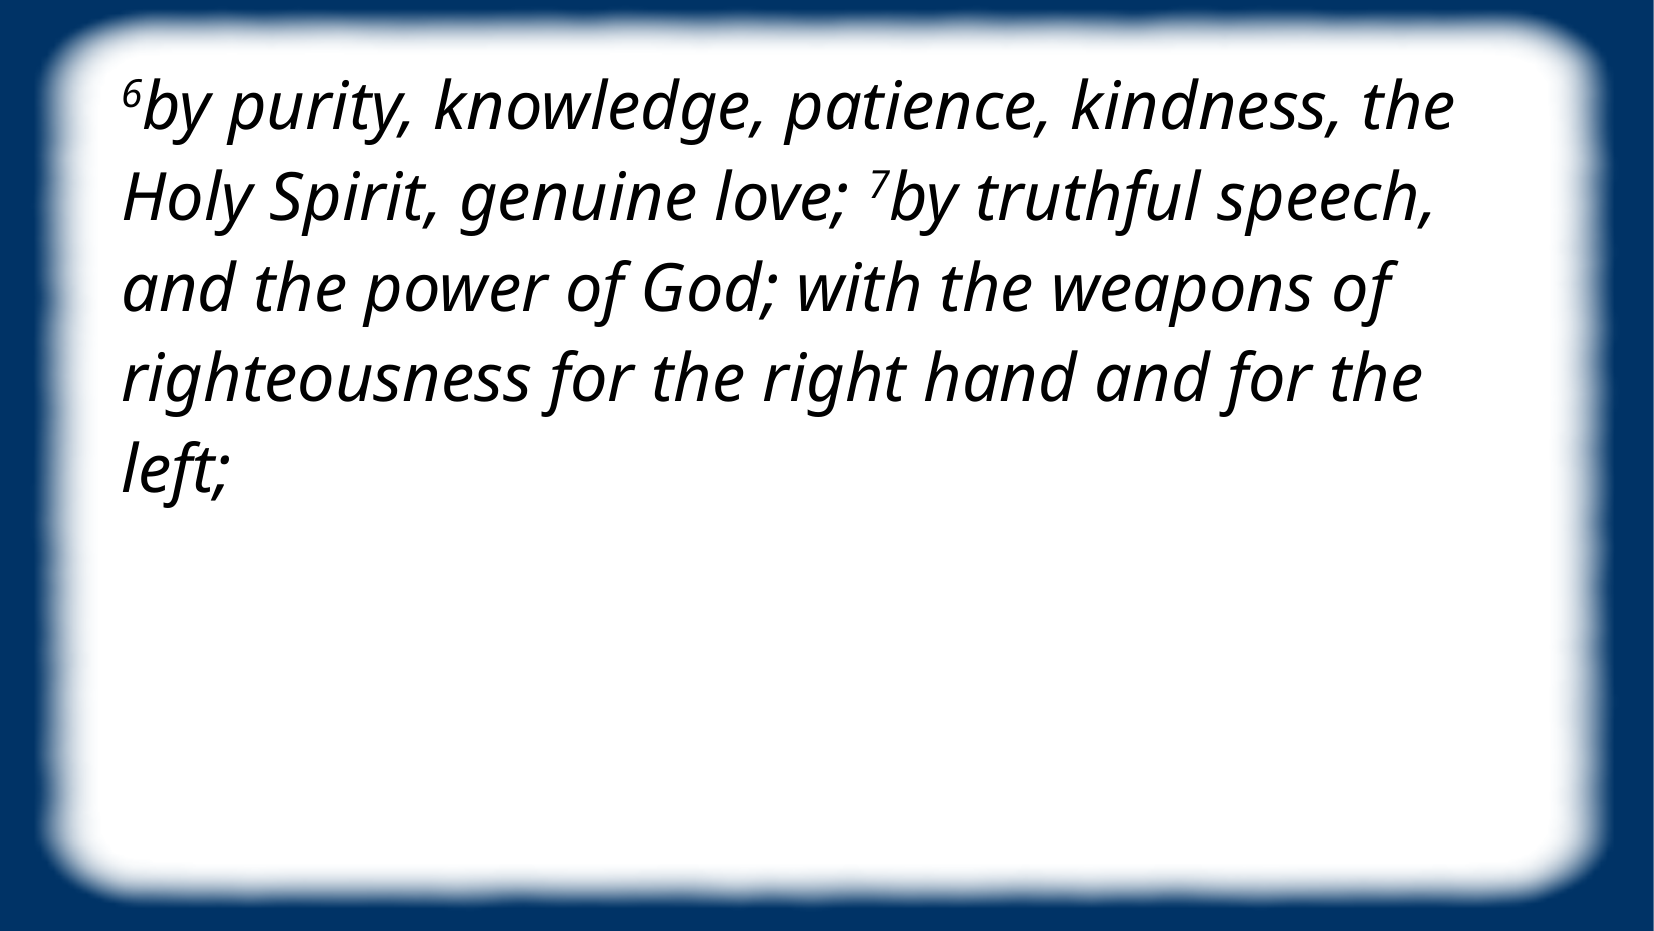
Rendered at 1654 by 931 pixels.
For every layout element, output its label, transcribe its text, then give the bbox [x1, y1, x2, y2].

picture [0, 0, 1654, 931]
text_box 6by purity, knowledge, patience, kindness, the Holy Spirit, genuine love; 7by truthful speech, and the power of God; with the weapons of righteousness for the right hand and for the left; [106, 50, 1562, 546]
